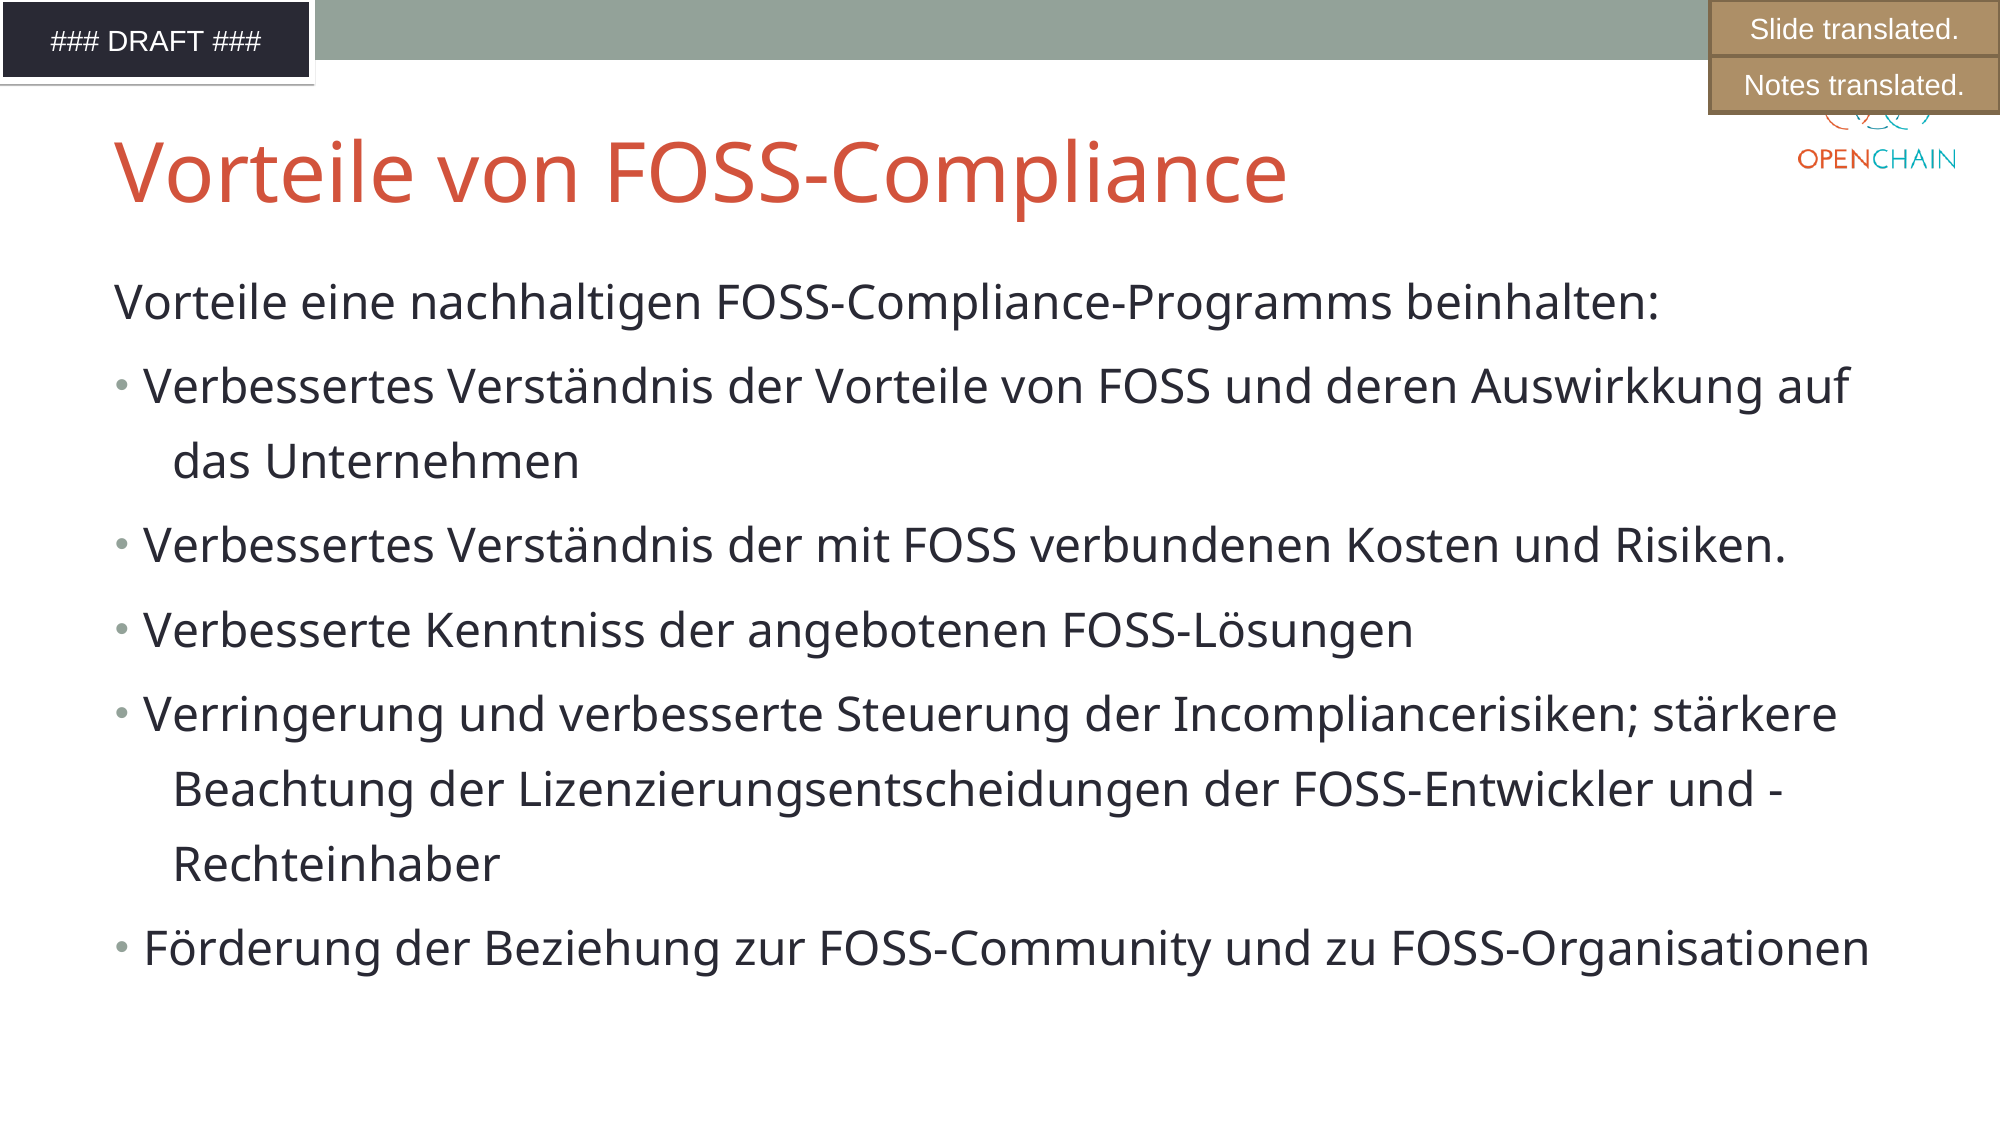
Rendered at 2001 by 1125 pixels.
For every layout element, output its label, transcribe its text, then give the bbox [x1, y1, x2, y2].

title Vorteile von FOSS-Compliance [99, 87, 1900, 251]
list Vorteile eine nachhaltigen FOSS-Compliance-Programms beinhalten: Verbessertes Verständnis der Vorteile von FOSS und deren Auswirkkung auf das Unternehmen Verbessertes Verständnis der mit FOSS verbundenen Kosten und Risiken. Verbesserte Kenntniss der angebotenen FOSS-Lösungen Verringerung und verbesserte Steuerung der Incompliancerisiken; stärkere Beachtung der Lizenzierungsentscheidungen der FOSS-Entwickler und -Rechteinhaber Förderung der Beziehung zur FOSS-Community und zu FOSS-Organisationen [99, 263, 1900, 1064]
text_box Slide translated. [1710, 0, 2000, 56]
text_box Notes translated. [1710, 56, 2000, 113]
